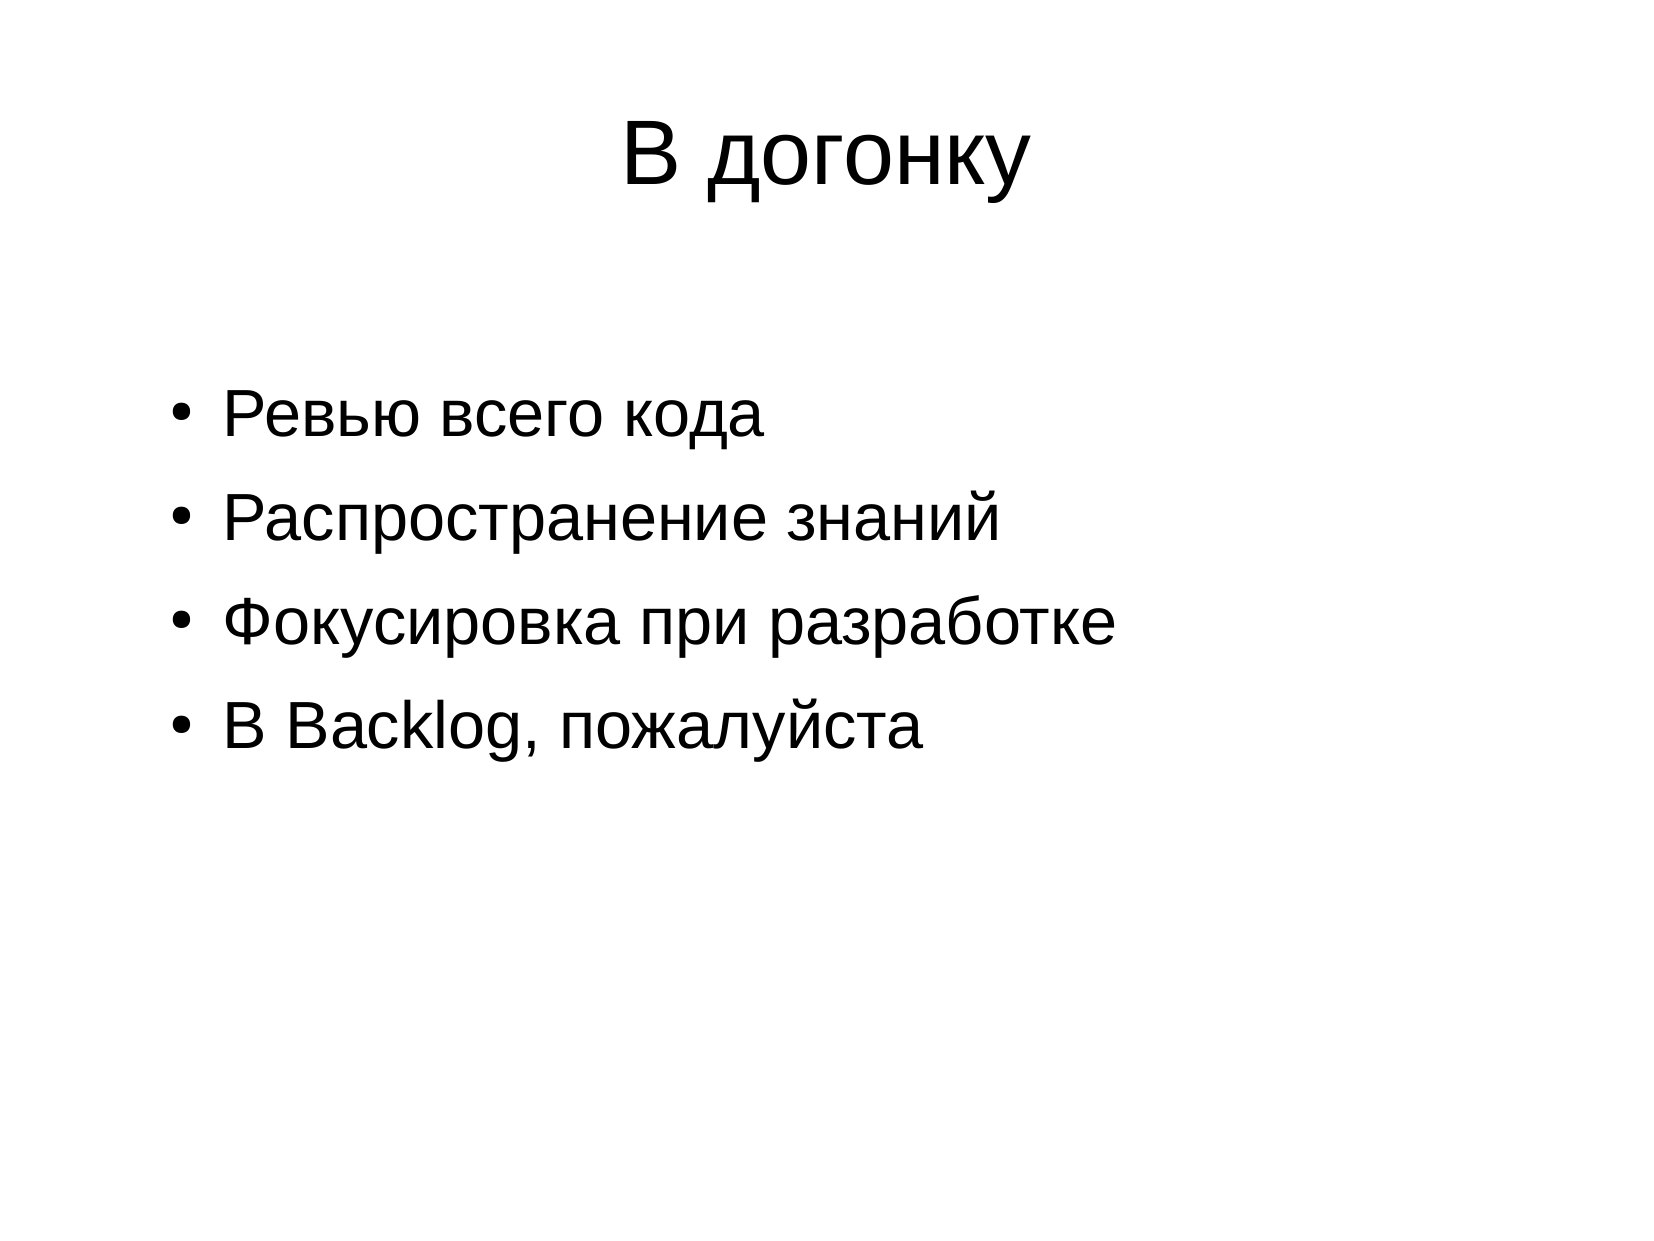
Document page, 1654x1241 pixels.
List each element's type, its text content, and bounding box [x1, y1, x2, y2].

title В догонку [82, 49, 1571, 257]
list Ревью всего кода Распространение знаний Фокусировка при разработке В Backlog, пожалуйста [151, 375, 1607, 1096]
